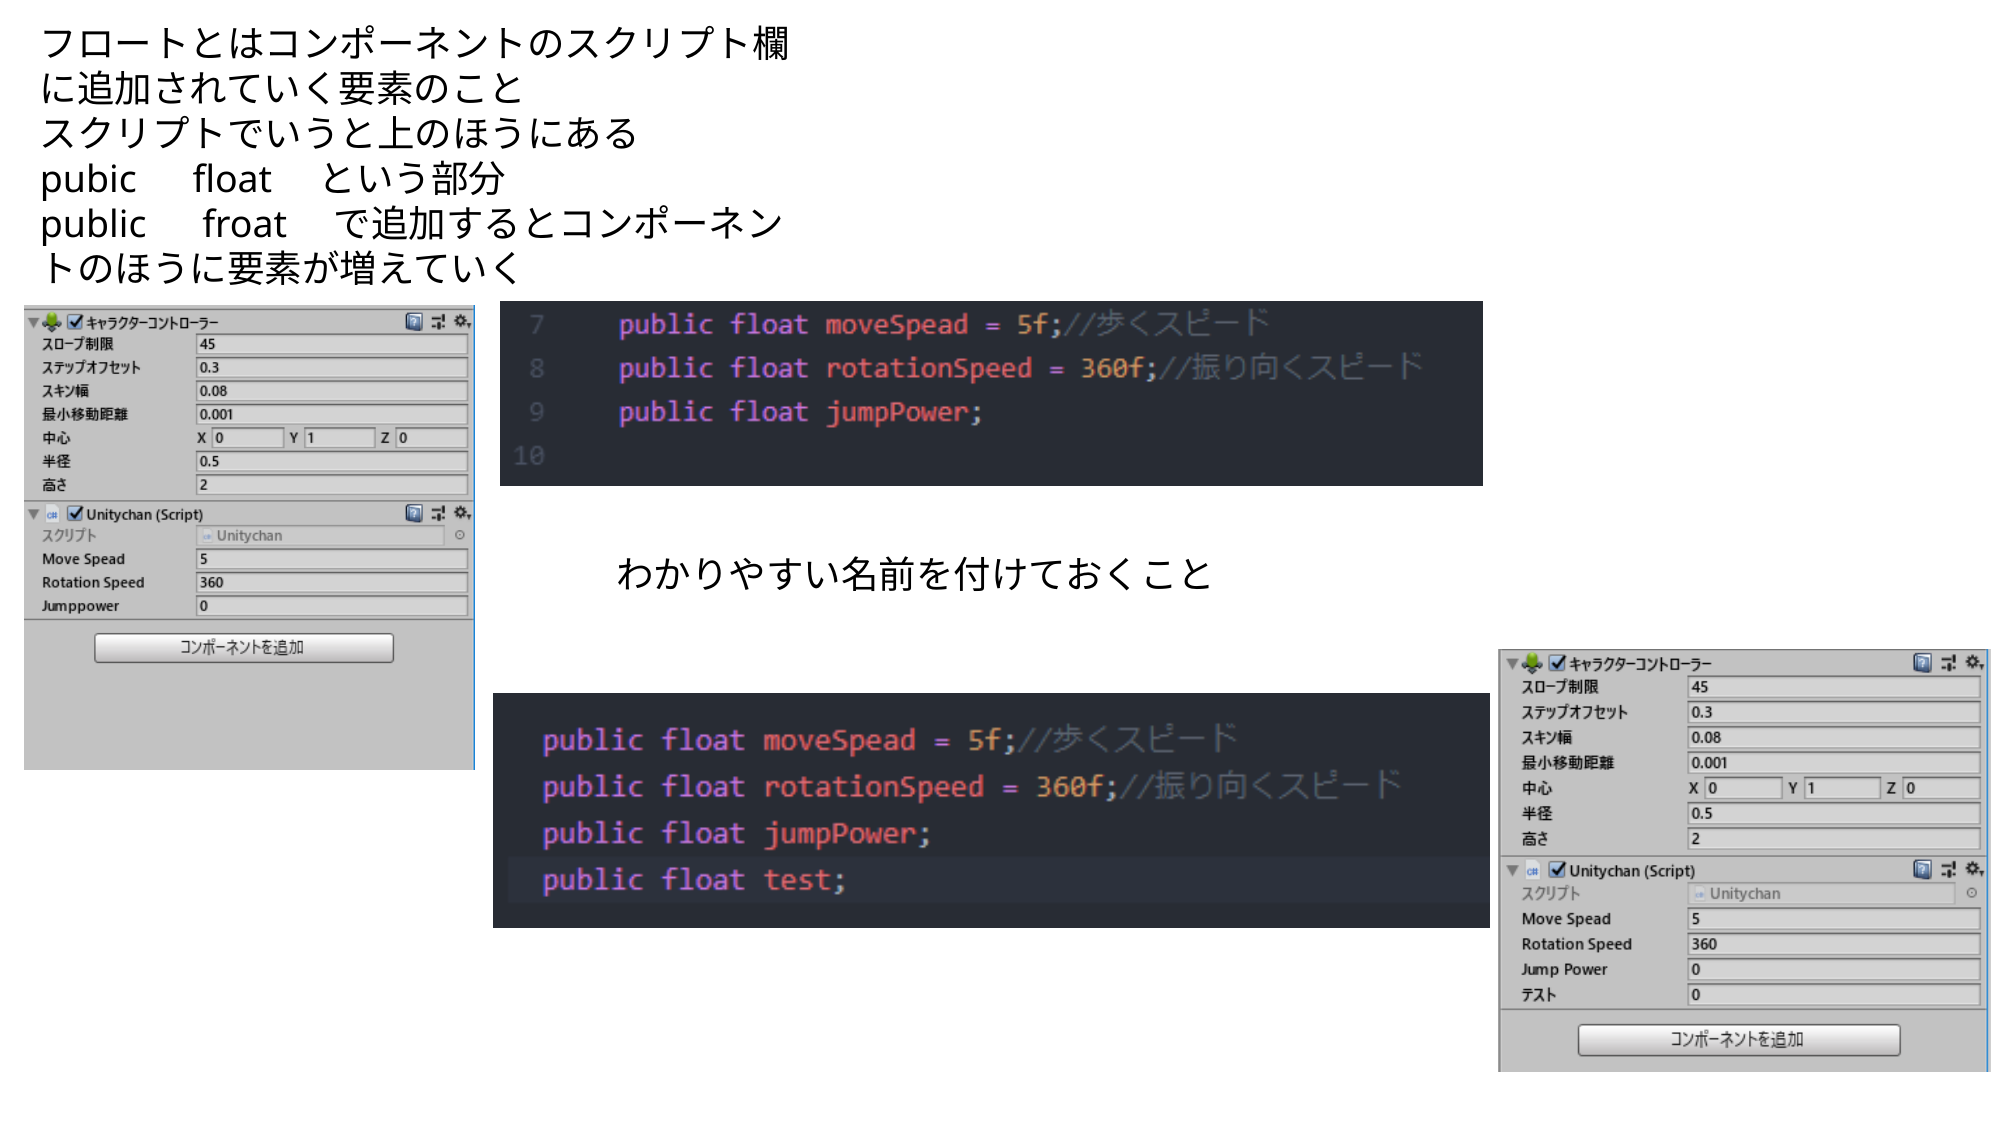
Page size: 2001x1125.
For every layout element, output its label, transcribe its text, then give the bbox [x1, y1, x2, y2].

picture [1498, 649, 1991, 1072]
text_box わかりやすい名前を付けておくこと [601, 543, 1277, 650]
picture [500, 301, 1483, 486]
picture [24, 305, 475, 770]
picture [493, 694, 1490, 928]
text_box フロートとはコンポーネントのスクリプト欄に追加されていく要素のこと スクリプトでいうと上のほうにある pubic float という部分 public froat で追加するとコンポーネントのほうに要素が増えていく [24, 12, 810, 301]
